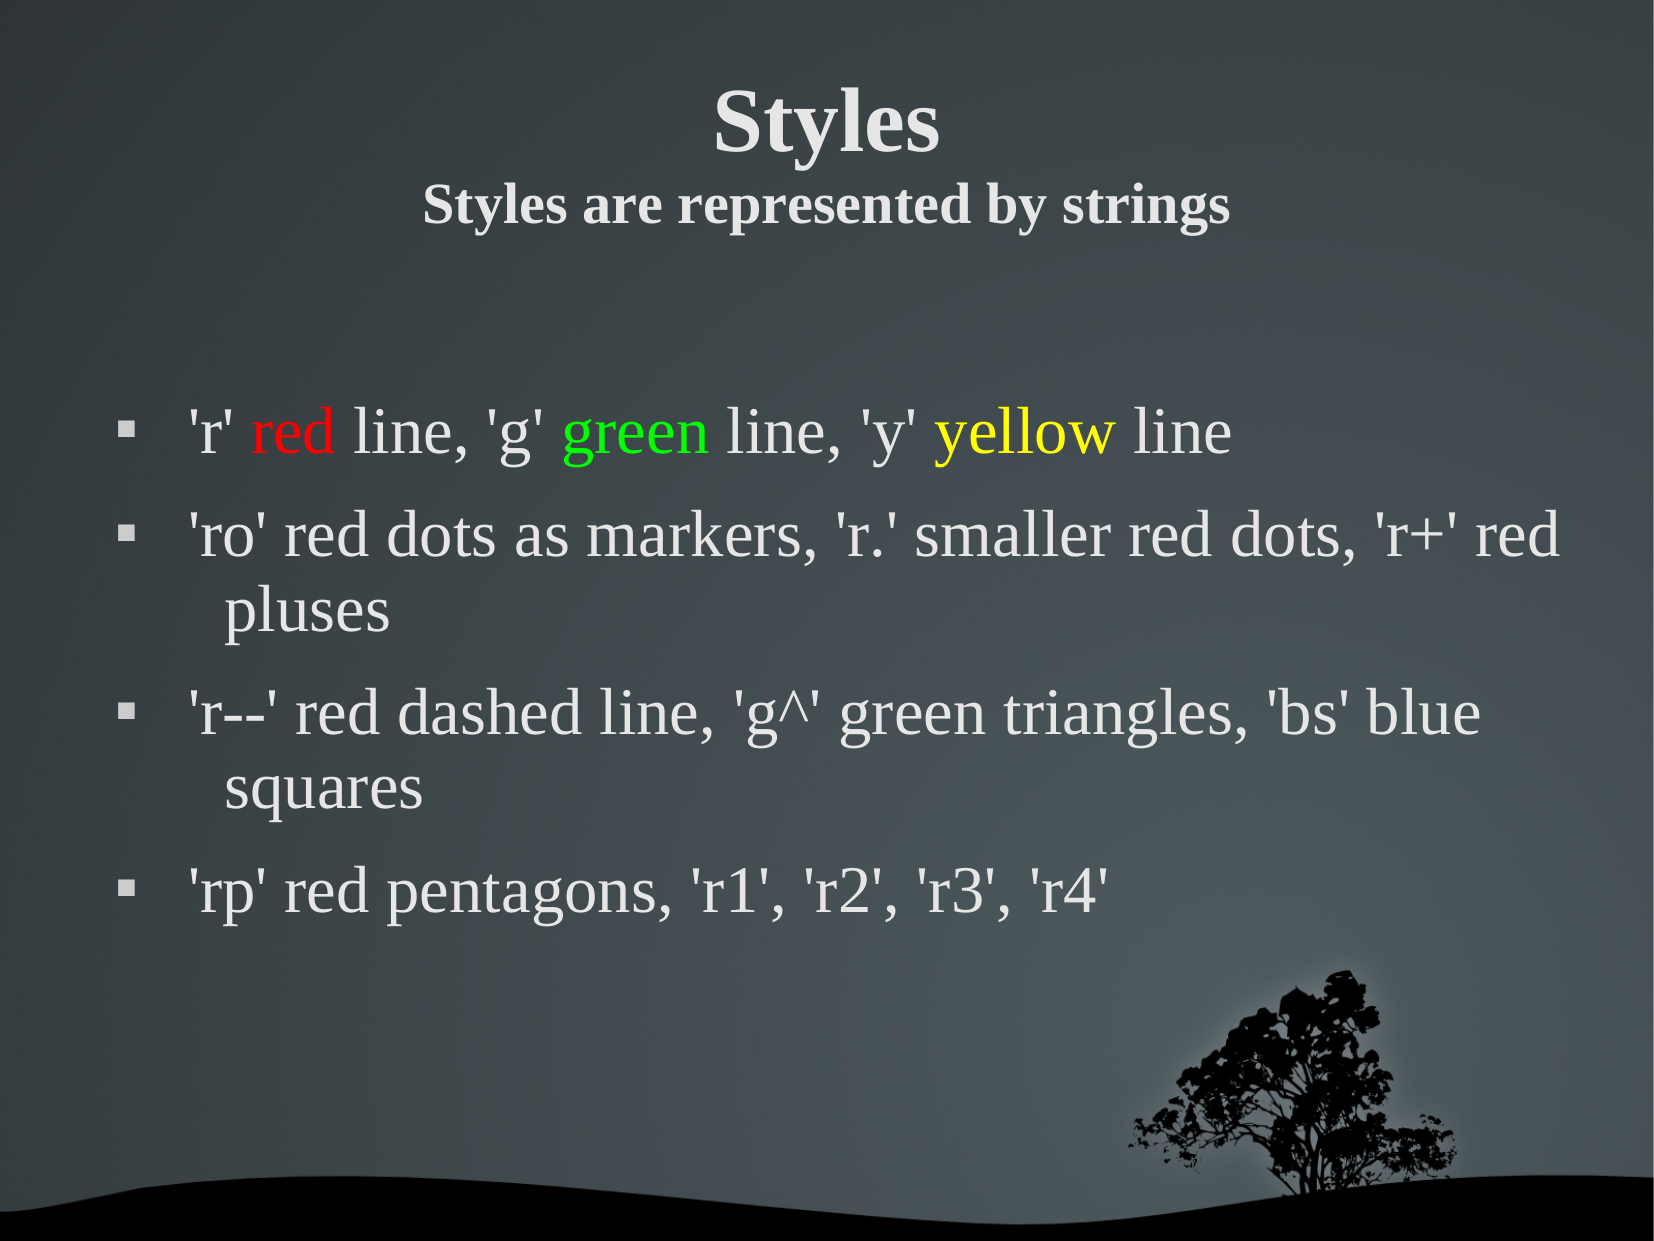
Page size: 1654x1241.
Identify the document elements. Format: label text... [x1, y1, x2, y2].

picture [0, 0, 1654, 1241]
title Styles Styles are represented by strings [82, 55, 1571, 251]
list 'r' red line, 'g' green line, 'y' yellow line 'ro' red dots as markers, 'r.' smaller red dots, 'r+' red pluses 'r--' red dashed line, 'g^' green triangles, 'bs' blue squares 'rp' red pentagons, 'r1', 'r2', 'r3', 'r4' [82, 290, 1571, 1094]
